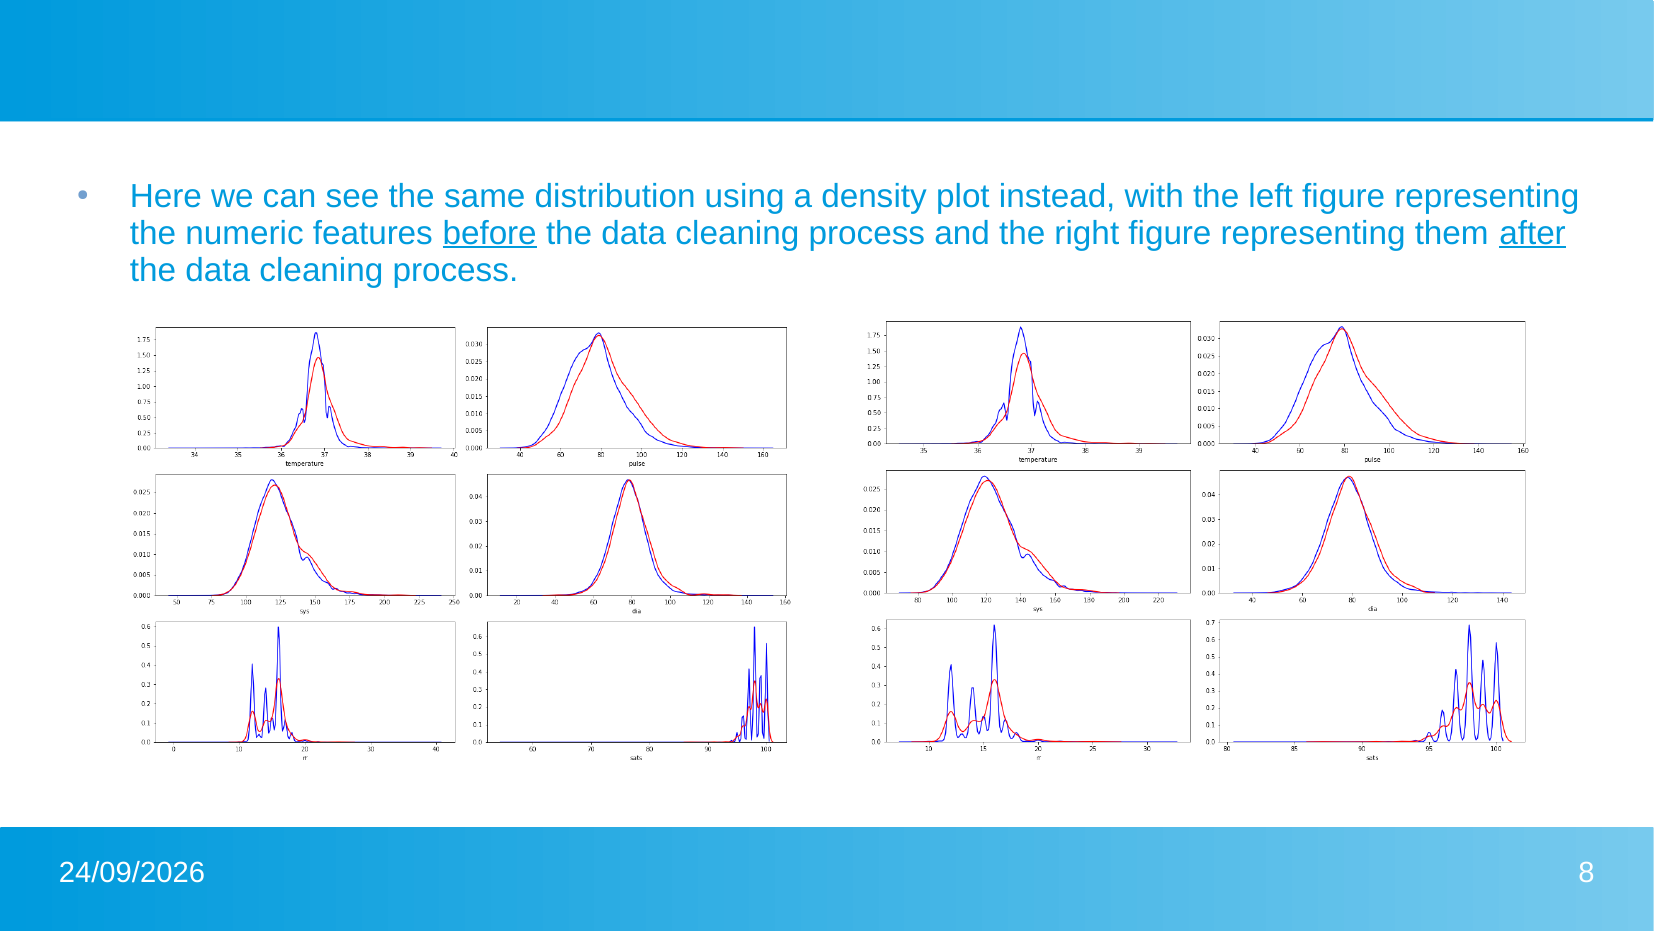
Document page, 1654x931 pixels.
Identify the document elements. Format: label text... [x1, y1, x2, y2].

picture [856, 314, 1536, 768]
list Here we can see the same distribution using a density plot instead, with the left figure representing the numeric features before the data cleaning process and the right figure representing them after the data cleaning process. [59, 177, 1595, 237]
picture [126, 320, 798, 768]
